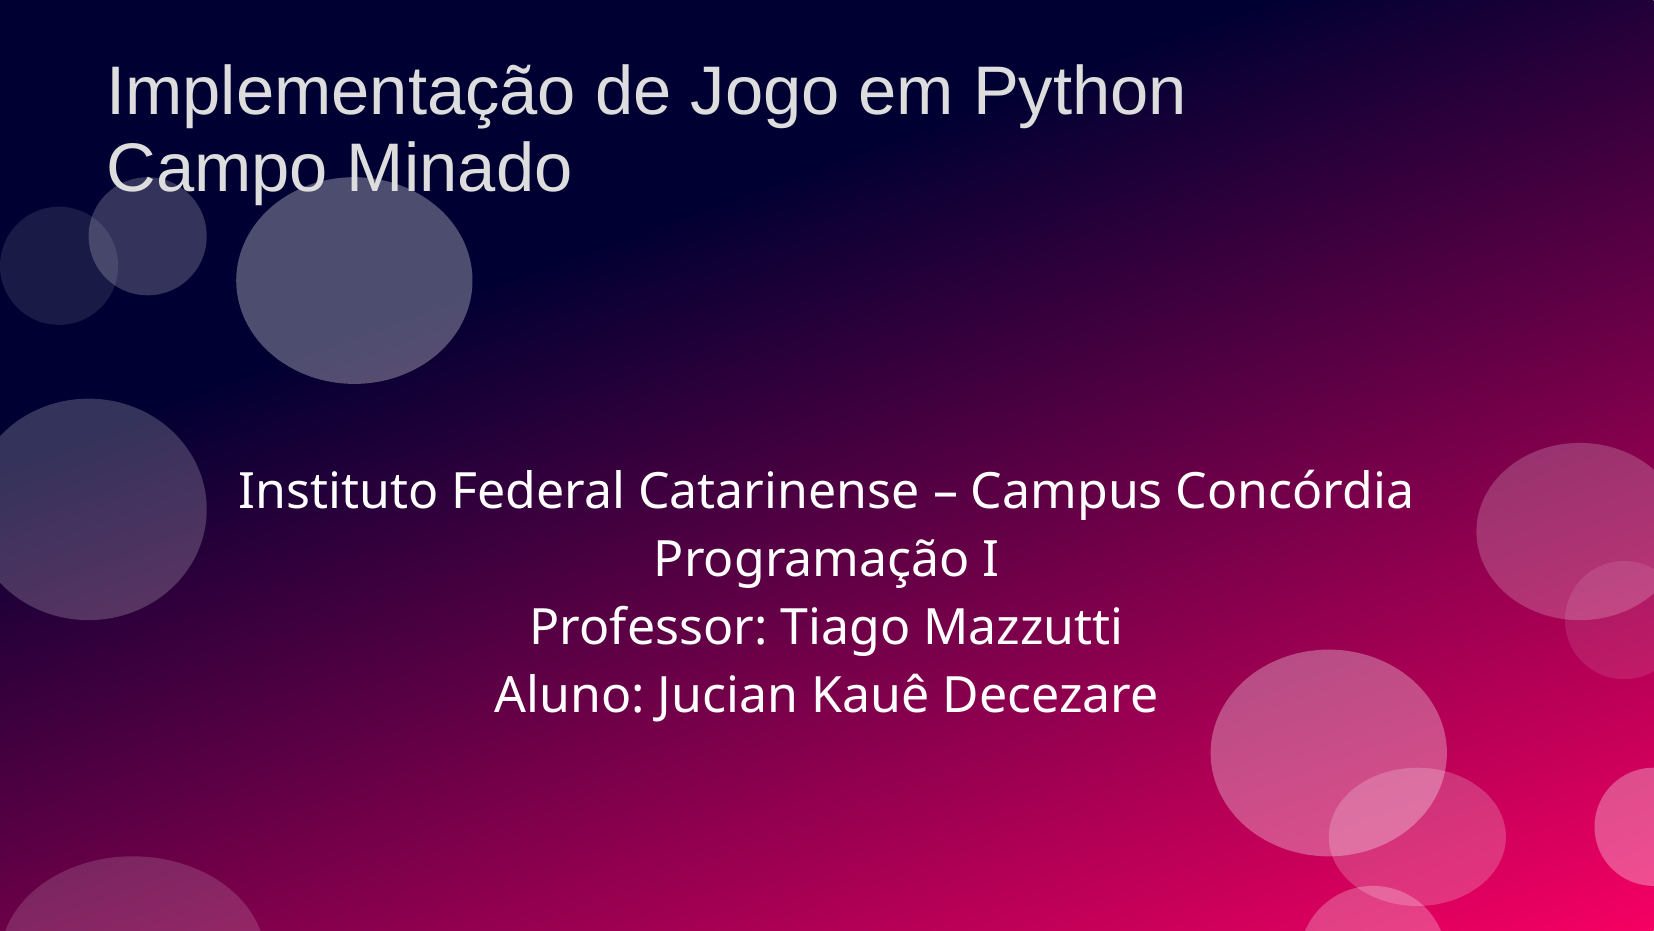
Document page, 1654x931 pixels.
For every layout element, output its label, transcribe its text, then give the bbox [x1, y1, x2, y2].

title Implementação de Jogo em Python Campo Minado [106, 51, 1595, 207]
subtitle Instituto Federal Catarinense – Campus Concórdia Programação I Professor: Tiago Mazzutti Aluno: Jucian Kauê Decezare [82, 425, 1571, 758]
